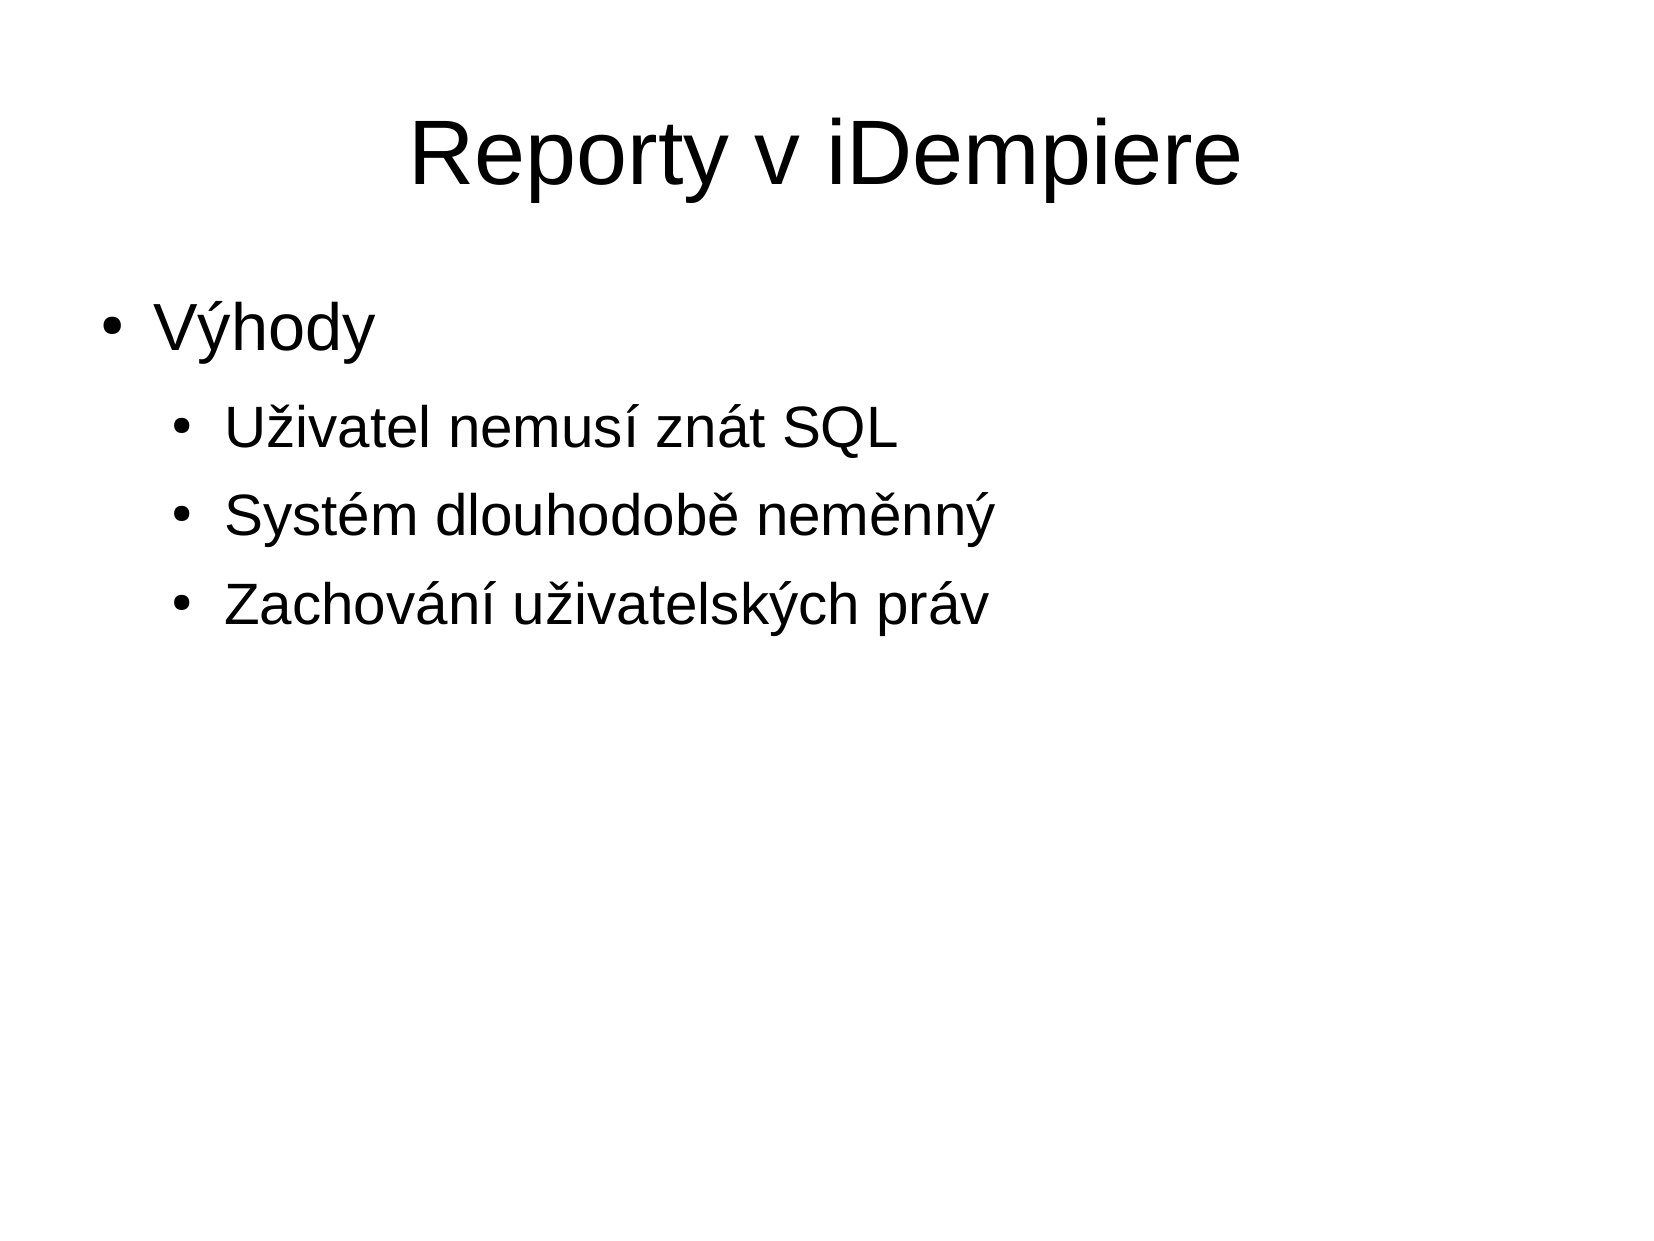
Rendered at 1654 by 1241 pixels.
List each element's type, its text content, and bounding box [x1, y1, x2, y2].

title Reporty v iDempiere [82, 49, 1571, 257]
list Výhody Uživatel nemusí znát SQL Systém dlouhodobě neměnný Zachování uživatelských práv [82, 290, 1571, 1109]
